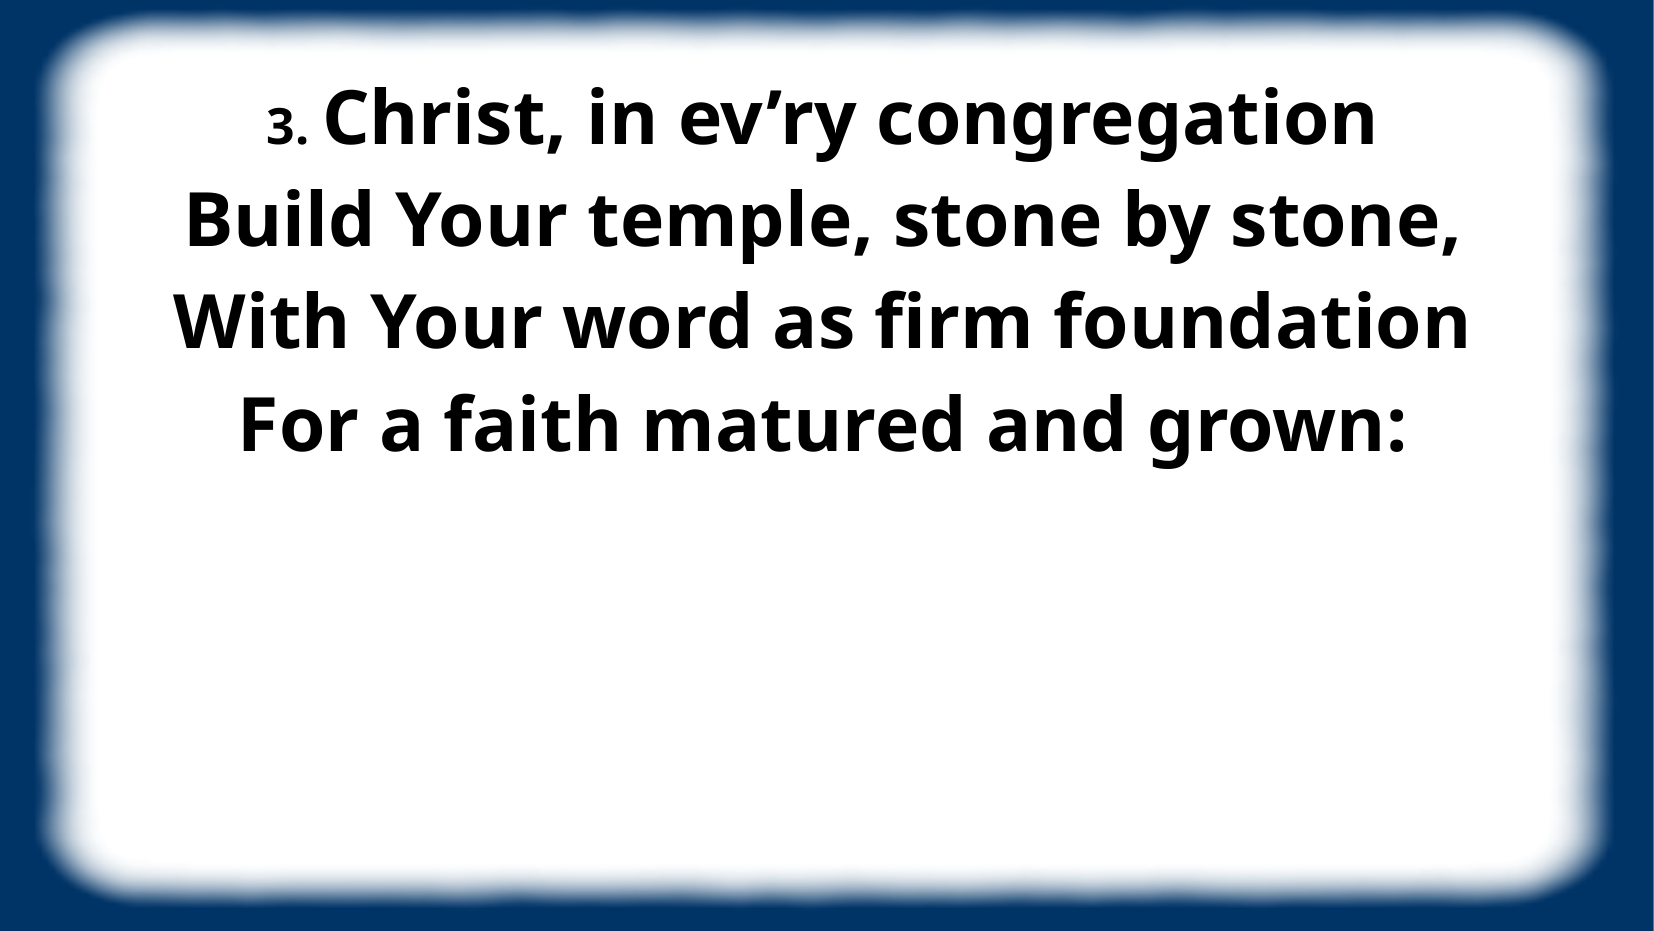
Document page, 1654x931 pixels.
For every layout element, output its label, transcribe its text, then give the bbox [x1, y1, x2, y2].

picture [0, 0, 1654, 931]
text_box 3. Christ, in ev’ry congregation Build Your temple, stone by stone, With Your word as firm foundation For a faith matured and grown: [88, 56, 1559, 503]
